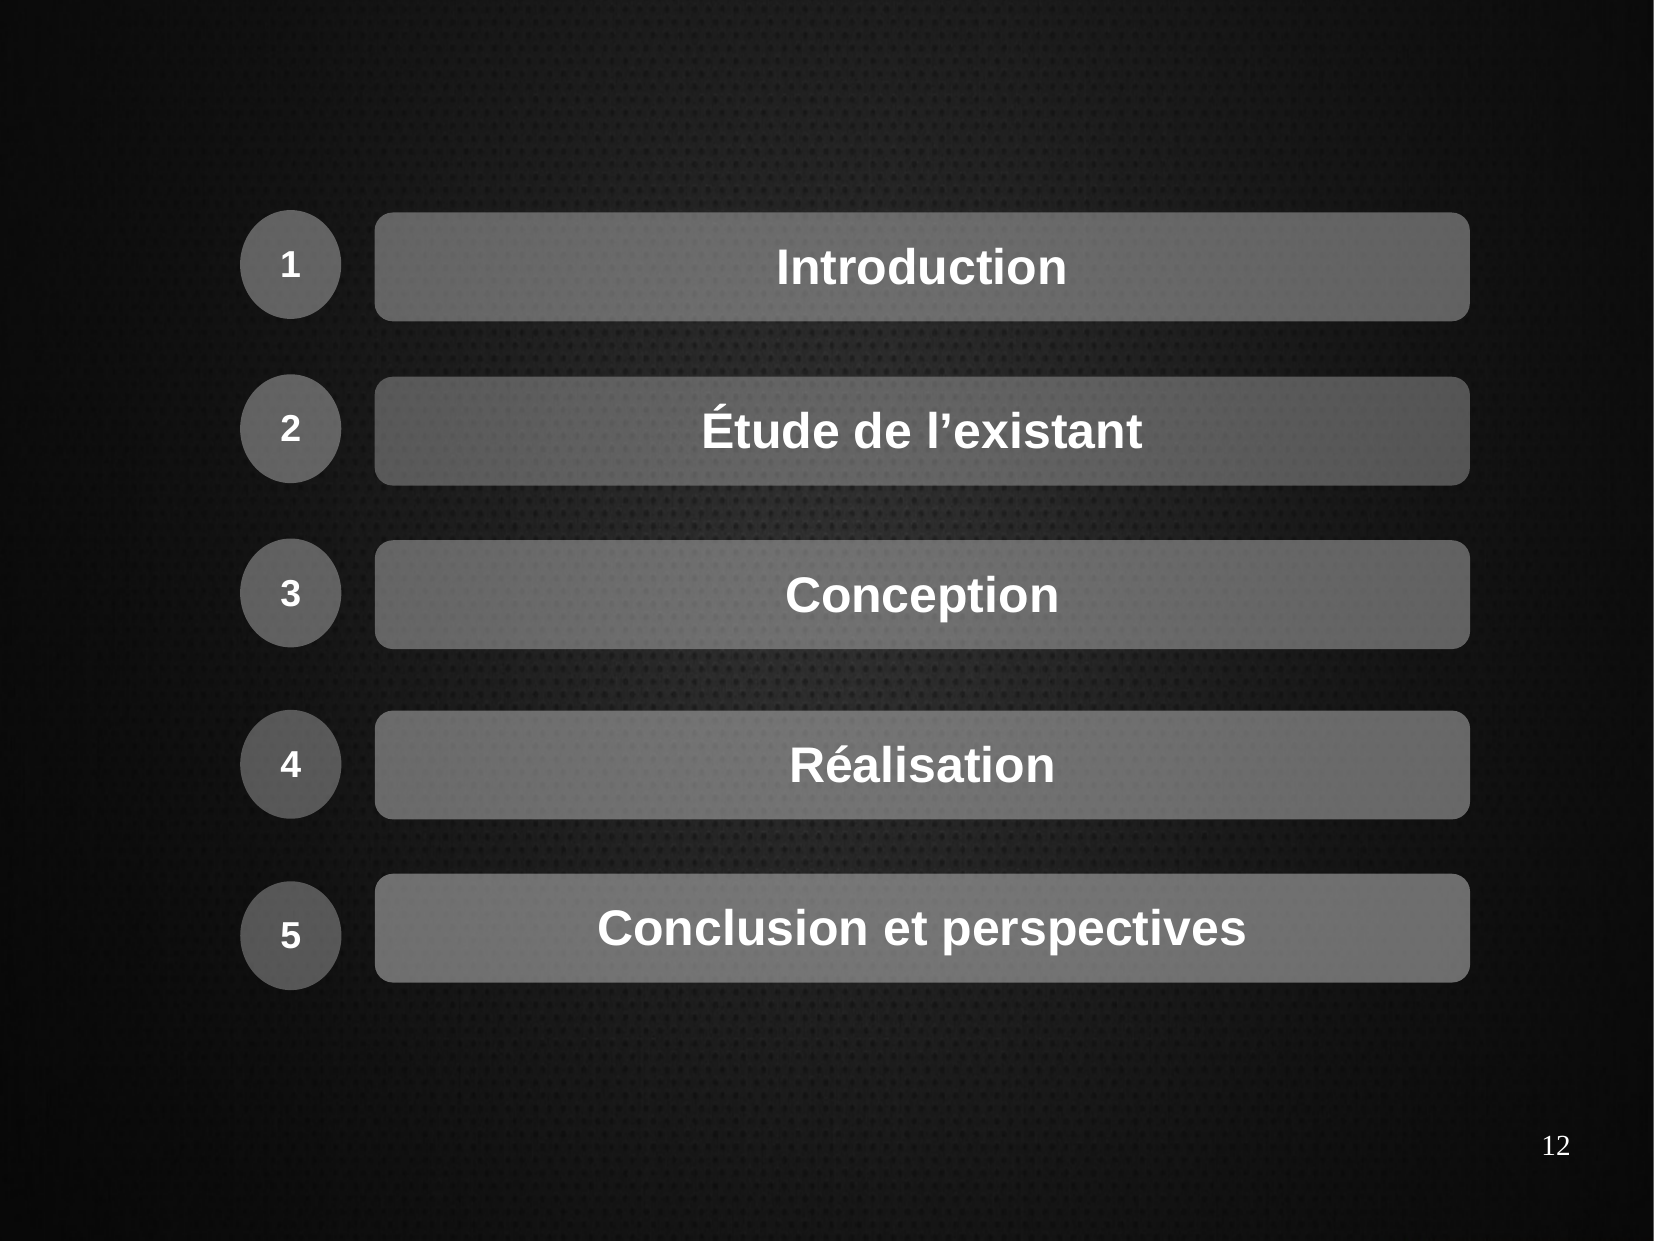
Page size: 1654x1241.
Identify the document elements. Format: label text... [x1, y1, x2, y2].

text_box 2 [240, 374, 342, 484]
text_box 3 [240, 538, 342, 648]
picture [0, 0, 1654, 1241]
text_box 5 [240, 881, 342, 991]
text_box Étude de l’existant [374, 376, 1470, 486]
text_box Conception [374, 540, 1471, 650]
text_box 1 [240, 210, 342, 319]
text_box 4 [240, 709, 342, 819]
text_box Conclusion et perspectives [374, 873, 1471, 983]
text_box Introduction [374, 212, 1470, 322]
text_box Réalisation [374, 710, 1471, 820]
